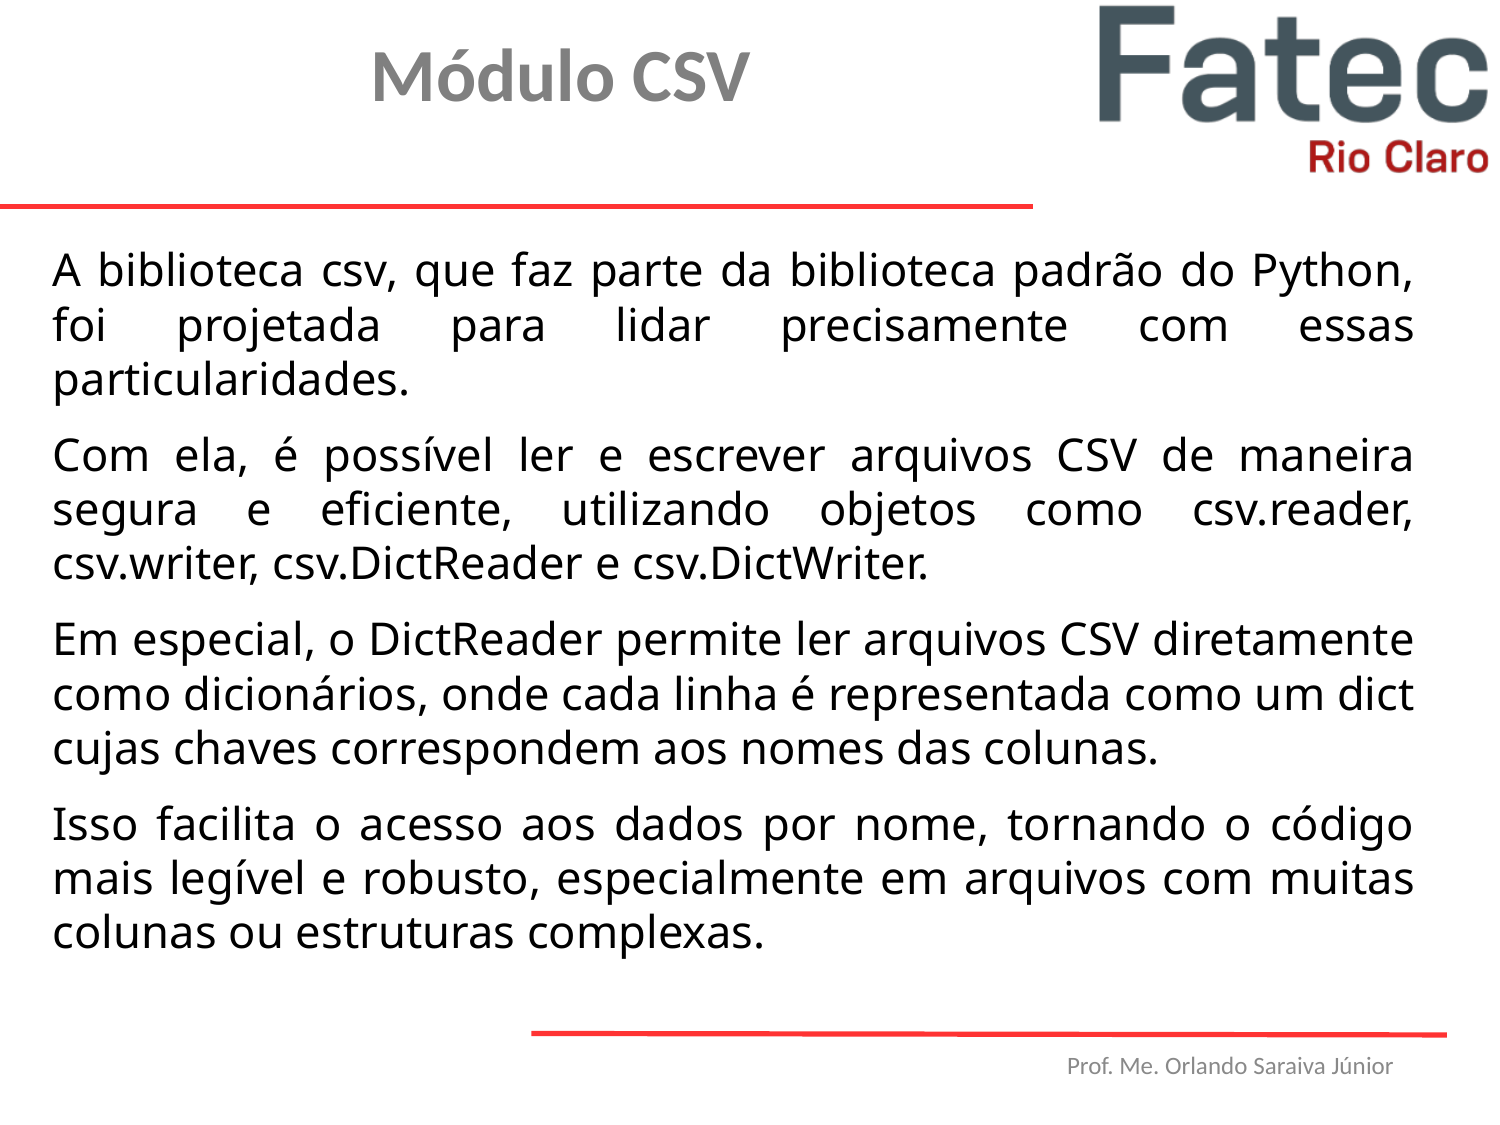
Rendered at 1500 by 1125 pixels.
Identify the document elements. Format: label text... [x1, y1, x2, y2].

picture [1095, 0, 1496, 180]
title Módulo CSV [29, 19, 1093, 207]
list A biblioteca csv, que faz parte da biblioteca padrão do Python, foi projetada para lidar precisamente com essas particularidades. Com ela, é possível ler e escrever arquivos CSV de maneira segura e eficiente, utilizando objetos como csv.reader, csv.writer, csv.DictReader e csv.DictWriter. Em especial, o DictReader permite ler arquivos CSV diretamente como dicionários, onde cada linha é representada como um dict cujas chaves correspondem aos nomes das colunas. Isso facilita o acesso aos dados por nome, tornando o código mais legível e robusto, especialmente em arquivos com muitas colunas ou estruturas complexas. [37, 234, 1431, 1019]
